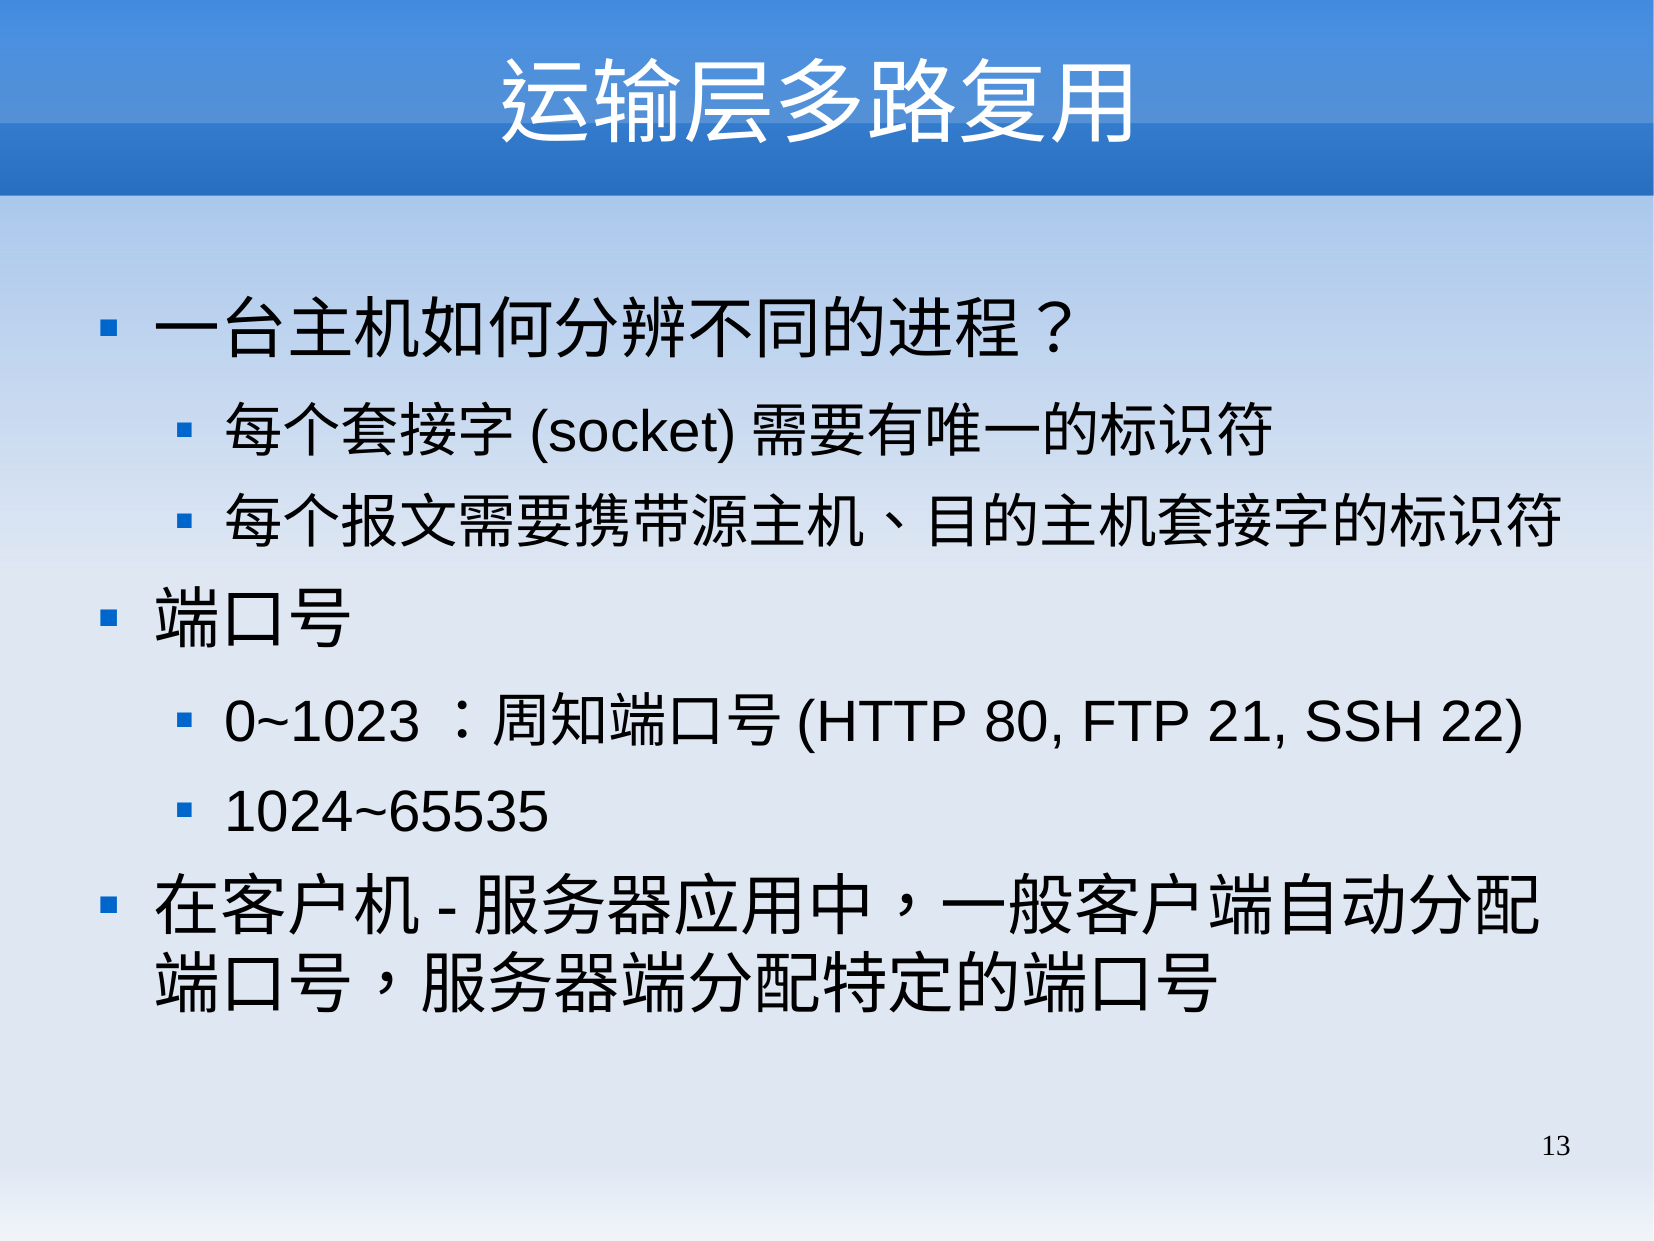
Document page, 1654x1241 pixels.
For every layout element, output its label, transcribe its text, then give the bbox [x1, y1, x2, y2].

picture [0, 0, 1654, 1241]
title 运输层多路复用 [76, 0, 1565, 208]
list 一台主机如何分辨不同的进程？ 每个套接字(socket)需要有唯一的标识符 每个报文需要携带源主机、目的主机套接字的标识符 端口号 0~1023：周知端口号(HTTP 80, FTP 21, SSH 22) 1024~65535 在客户机-服务器应用中，一般客户端自动分配端口号，服务器端分配特定的端口号 [82, 290, 1571, 1109]
